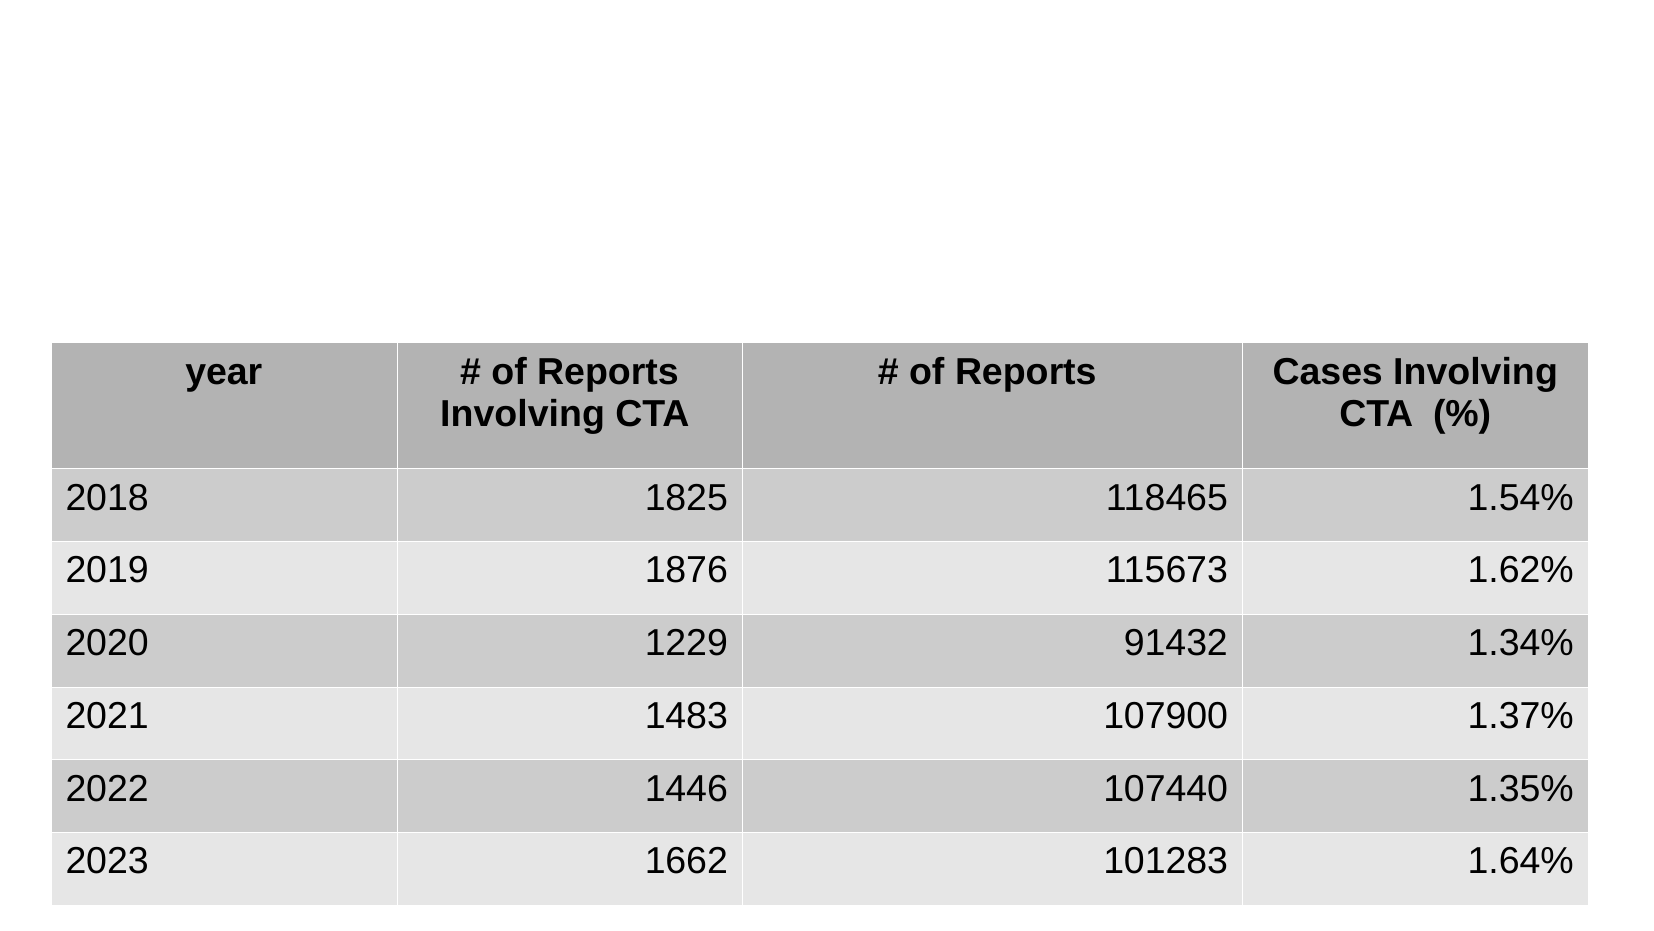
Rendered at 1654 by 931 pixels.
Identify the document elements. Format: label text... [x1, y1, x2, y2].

table_header Cases Involving CTA (%) [1243, 343, 1588, 468]
table_cell 1.37% [1243, 688, 1588, 759]
table_cell 1.35% [1243, 760, 1588, 832]
table_cell 2020 [52, 615, 397, 687]
table_header # of Reports [743, 343, 1242, 468]
table_cell 1446 [398, 760, 742, 832]
table_header # of Reports Involving CTA [398, 343, 742, 468]
table_cell 115673 [743, 542, 1242, 614]
table_cell 2023 [52, 833, 397, 905]
table_cell 2018 [52, 469, 397, 541]
table_cell 1.62% [1243, 542, 1588, 614]
table_cell 1662 [398, 833, 742, 905]
table_cell 118465 [743, 469, 1242, 541]
table_cell 1229 [398, 615, 742, 687]
table_cell 1825 [398, 469, 742, 541]
table_cell 107900 [743, 688, 1242, 759]
table_cell 1.34% [1243, 615, 1588, 687]
table_cell 91432 [743, 615, 1242, 687]
table_cell 1.54% [1243, 469, 1588, 541]
table_cell 107440 [743, 760, 1242, 832]
table_cell 2019 [52, 542, 397, 614]
table_cell 1.64% [1243, 833, 1588, 905]
table_cell 2022 [52, 760, 397, 832]
table_cell 2021 [52, 688, 397, 759]
table_cell 1483 [398, 688, 742, 759]
table_header year [52, 343, 397, 468]
table_cell 1876 [398, 542, 742, 614]
table_cell 101283 [743, 833, 1242, 905]
